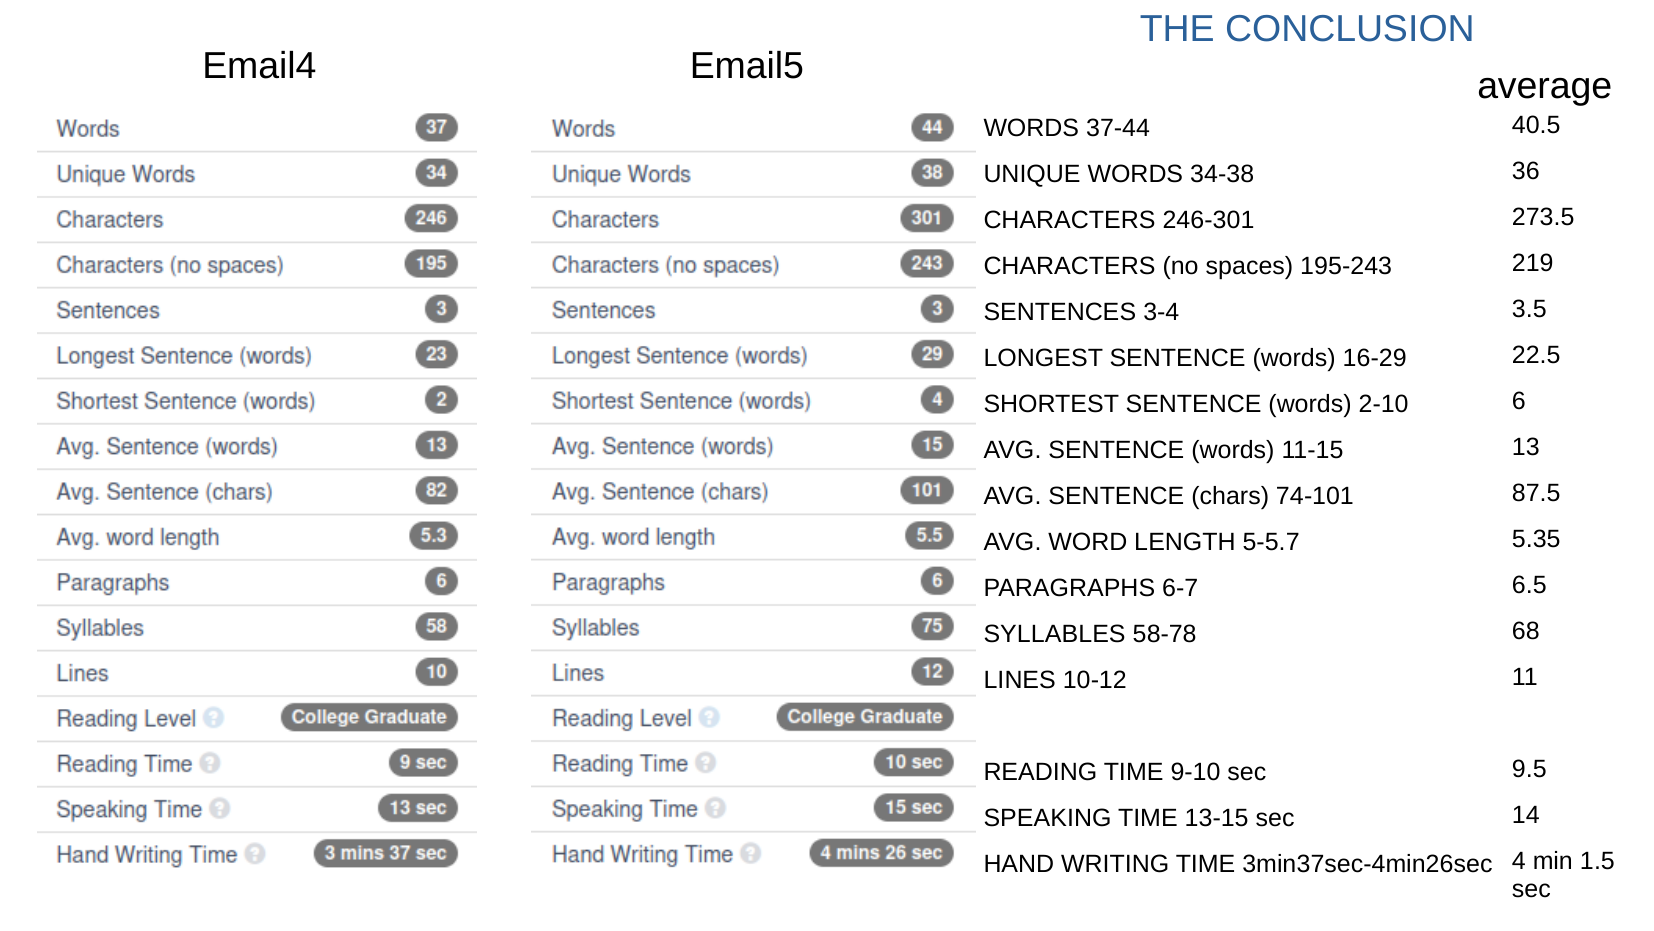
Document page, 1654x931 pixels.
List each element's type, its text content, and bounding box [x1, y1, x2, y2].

text_box Email5 [675, 37, 820, 95]
text_box Email4 [187, 37, 332, 95]
picture [531, 112, 976, 875]
text_box THE CONCLUSION [1125, 0, 1490, 57]
text_box WORDS 37-44 UNIQUE WORDS 34-38 CHARACTERS 246-301 CHARACTERS (no spaces) 195-243 SENTENCES 3-4 LONGEST SENTENCE (words) 16-29 SHORTEST SENTENCE (words) 2-10 AVG. SENTENCE (words) 11-15 AVG. SENTENCE (chars) 74-101 AVG. WORD LENGTH 5-5.7 PARAGRAPHS 6-7 SYLLABLES 58-78 LINES 10-12 READING TIME 9-10 sec SPEAKING TIME 13-15 sec HAND WRITING TIME 3min37sec-4min26sec [968, 106, 1497, 835]
text_box average [1462, 56, 1654, 198]
picture [37, 112, 477, 877]
text_box 40.5 36 273.5 219 3.5 22.5 6 13 87.5 5.35 6.5 68 11 9.5 14 4 min 1.5 sec [1497, 198, 1651, 863]
